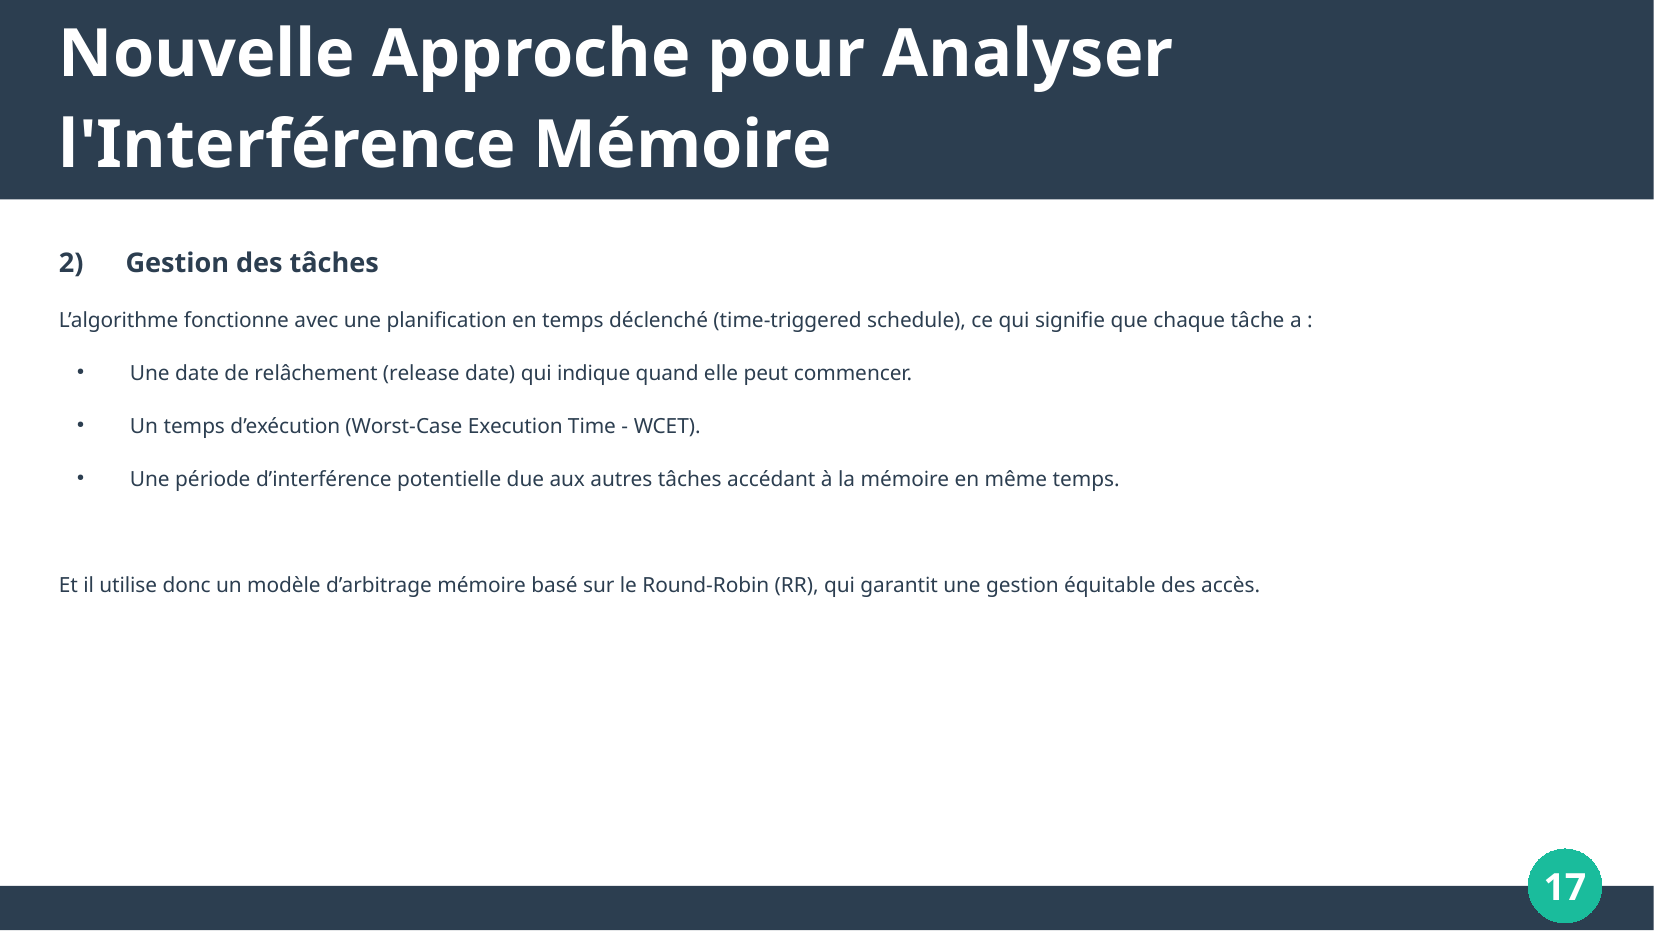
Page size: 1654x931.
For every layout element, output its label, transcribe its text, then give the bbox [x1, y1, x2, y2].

list 2) Gestion des tâches L’algorithme fonctionne avec une planification en temps déclenché (time-triggered schedule), ce qui signifie que chaque tâche a : Une date de relâchement (release date) qui indique quand elle peut commencer. Un temps d’exécution (Worst-Case Execution Time - WCET). Une période d’interférence potentielle due aux autres tâches accédant à la mémoire en même temps. Et il utilise donc un modèle d’arbitrage mémoire basé sur le Round-Robin (RR), qui garantit une gestion équitable des accès. [59, 243, 1595, 864]
title Nouvelle Approche pour Analyser l'Interférence Mémoire [59, 37, 1595, 155]
